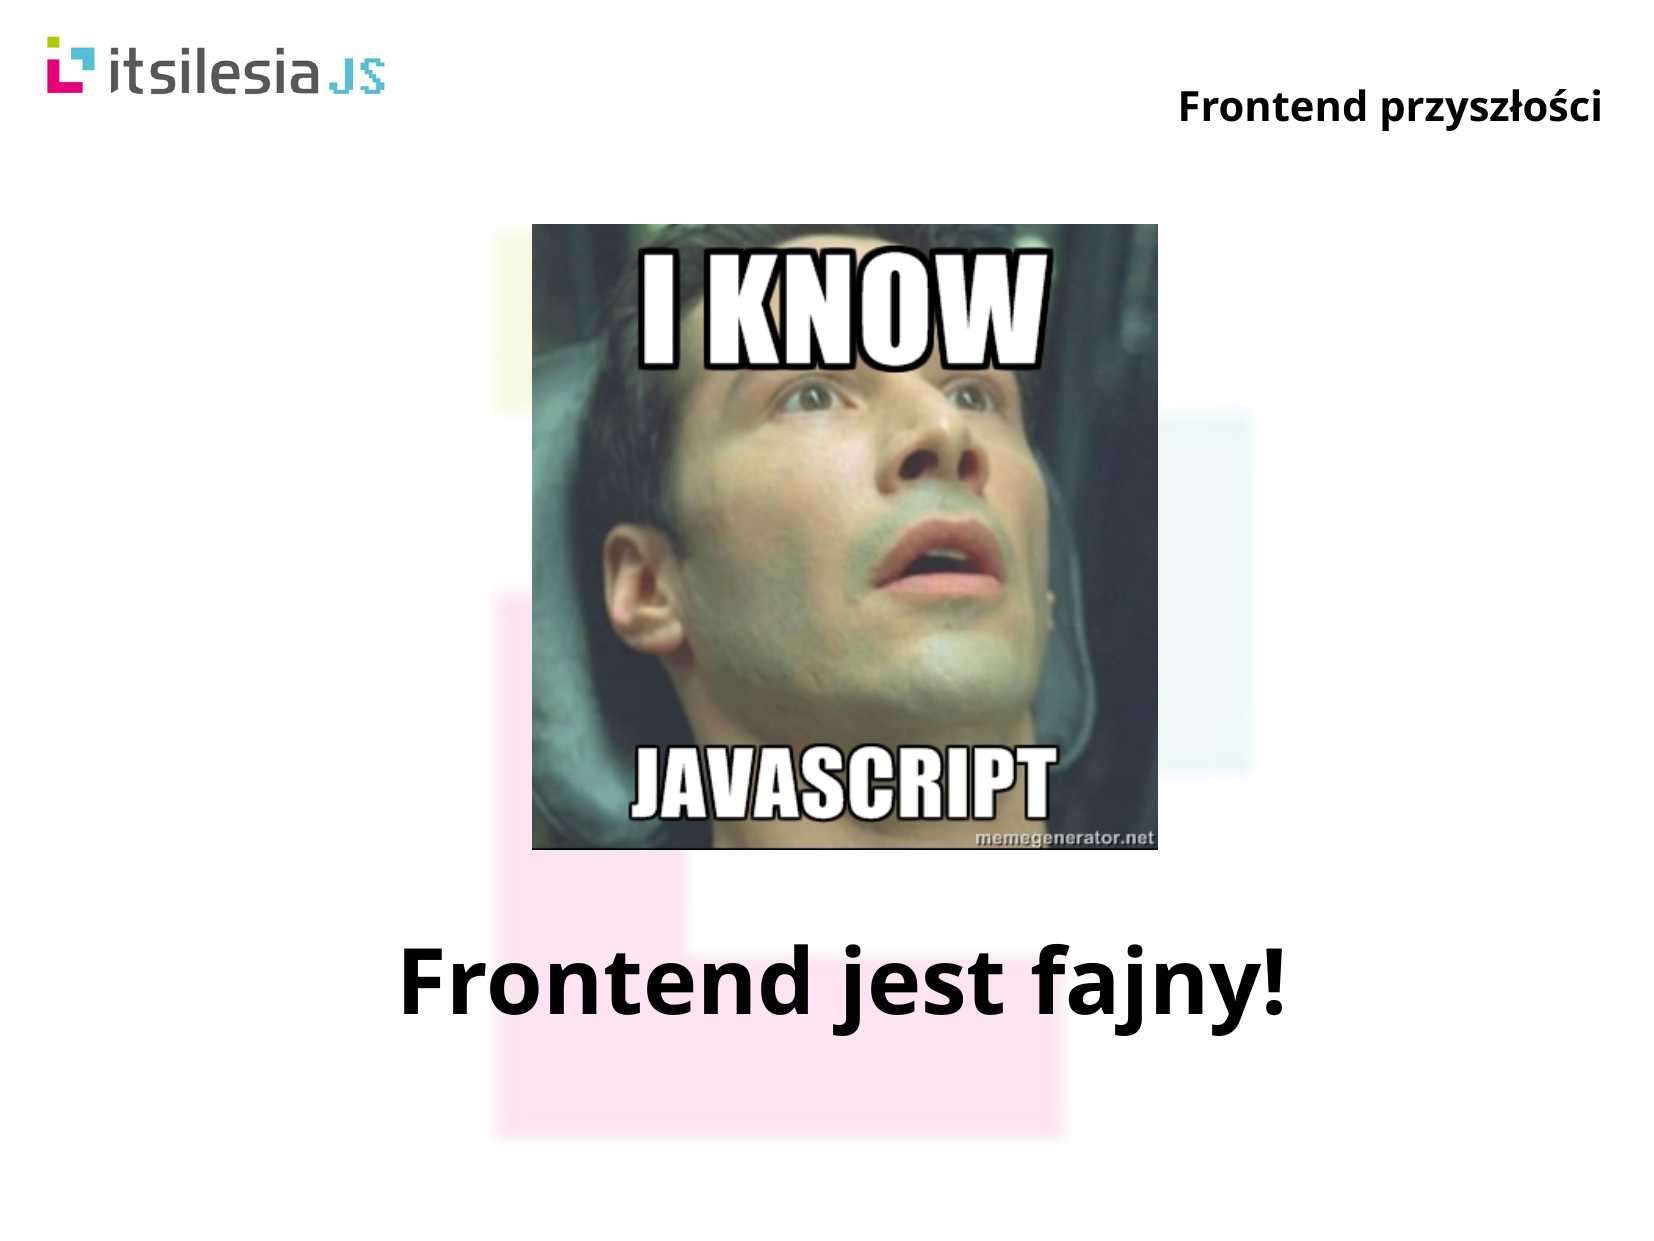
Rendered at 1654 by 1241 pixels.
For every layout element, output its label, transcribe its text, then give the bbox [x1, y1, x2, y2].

picture [0, 0, 1654, 1241]
text_box Frontend przyszłości [177, 41, 1619, 136]
text_box Frontend jest fajny! [82, 909, 1524, 1035]
